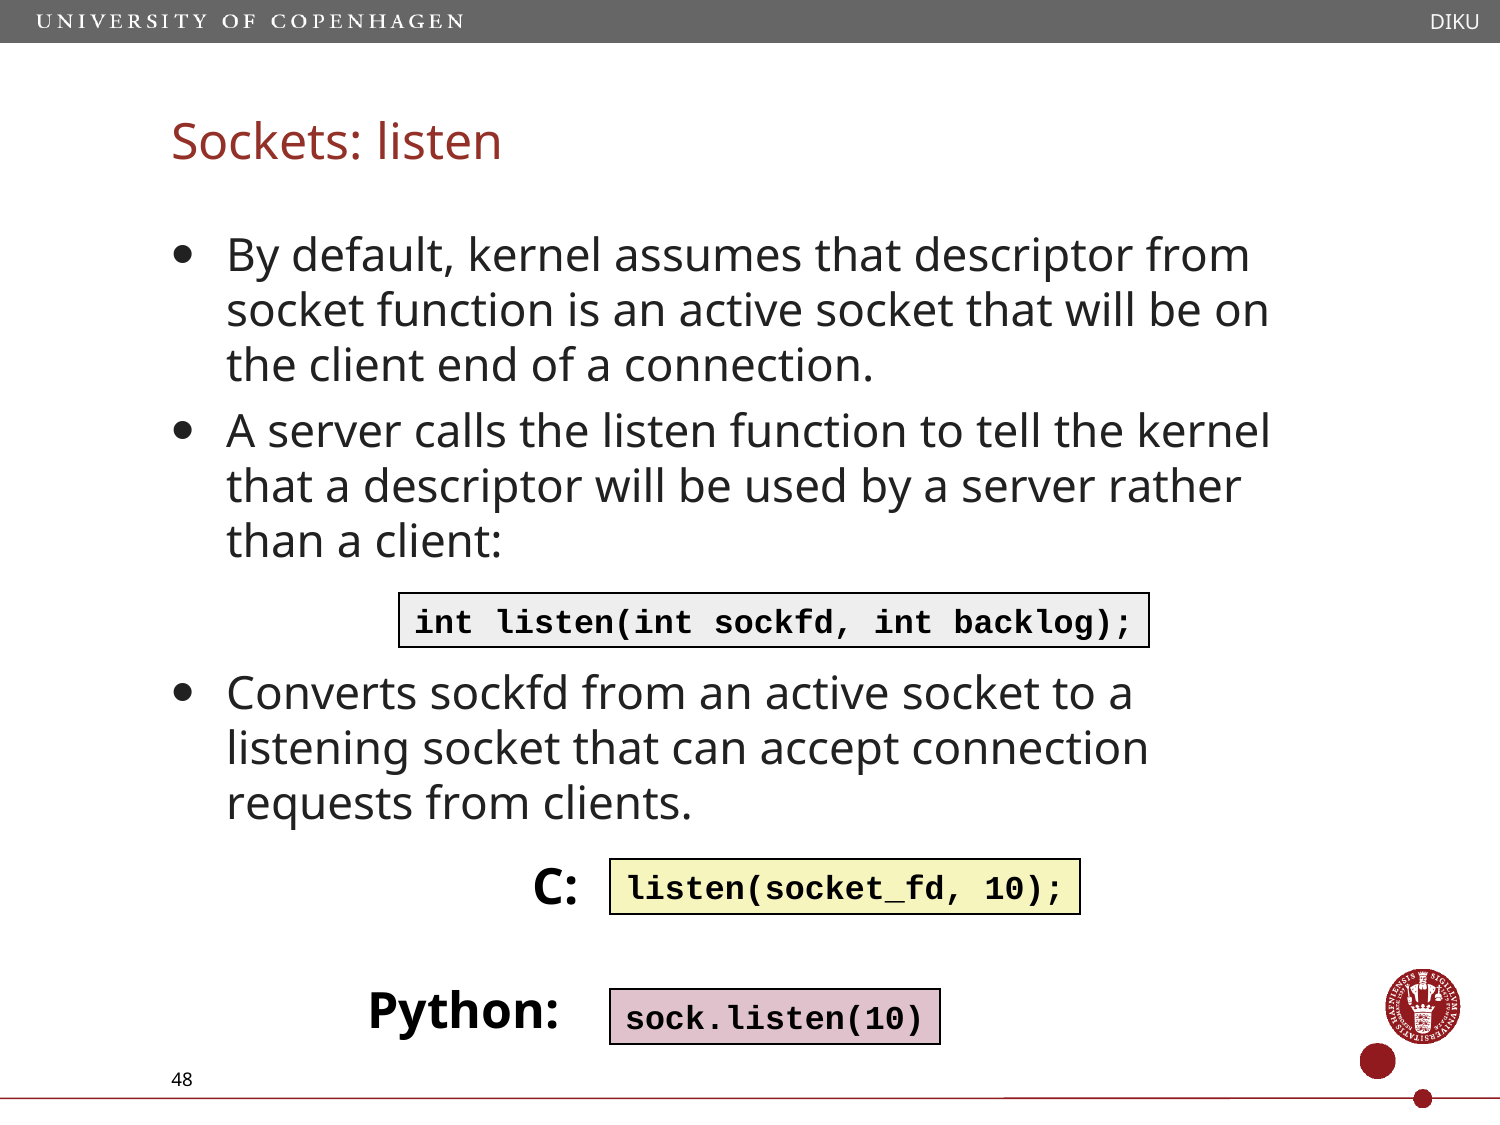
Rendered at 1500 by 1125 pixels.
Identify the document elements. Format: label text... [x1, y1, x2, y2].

text_box C: [517, 847, 608, 923]
text_box Sockets: listen [171, 75, 1329, 171]
text_box DIKU [469, 0, 1495, 43]
picture [0, 910, 1500, 1122]
text_box Python: [352, 971, 606, 1047]
text_box sock.listen(10) [610, 988, 940, 1044]
text_box int listen(int sockfd, int backlog); [399, 592, 1150, 648]
text_box listen(socket_fd, 10); [610, 858, 1080, 914]
text_box <number> [171, 1067, 522, 1092]
text_box By default, kernel assumes that descriptor from socket function is an active socket that will be on the client end of a connection. A server calls the listen function to tell the kernel that a descriptor will be used by a server rather than a client: Converts sockfd from an active socket to a listening socket that can accept connection requests from clients. [171, 225, 1329, 900]
